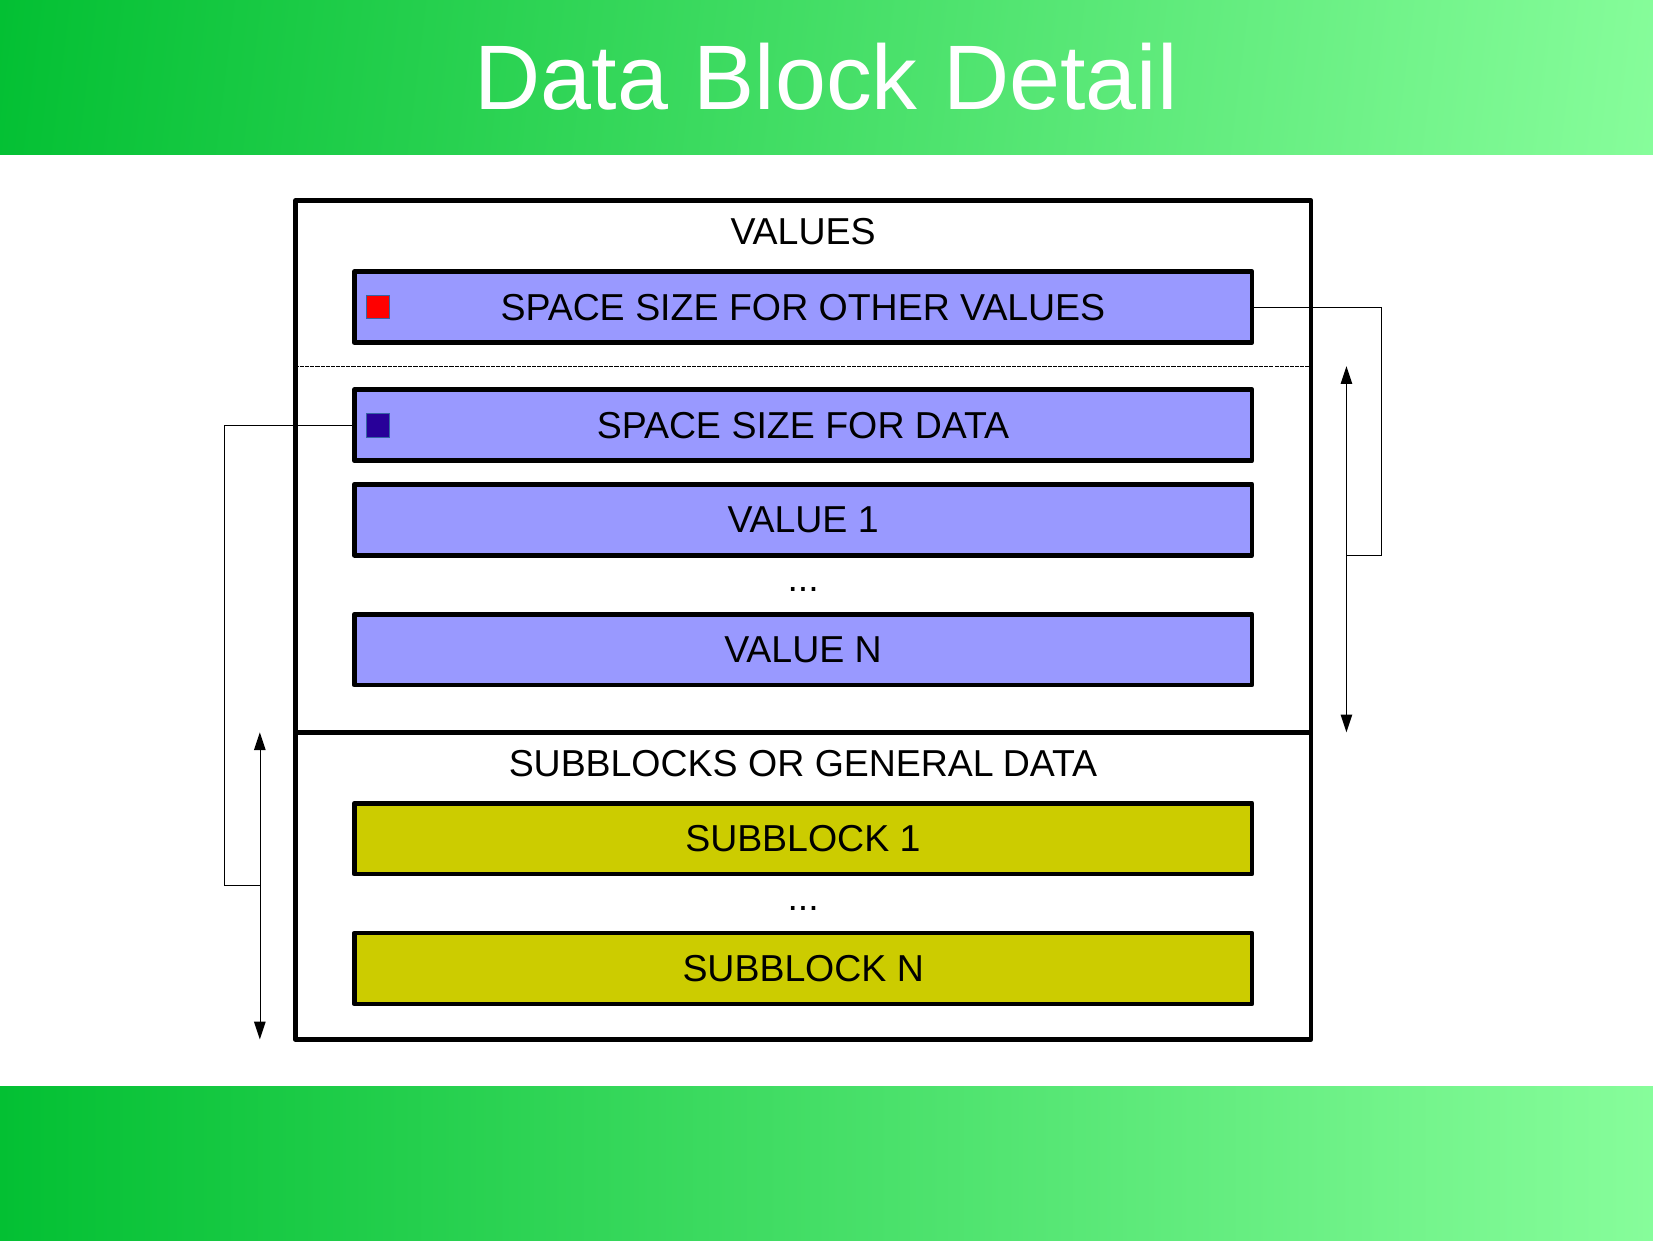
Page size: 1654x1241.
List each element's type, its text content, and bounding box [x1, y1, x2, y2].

text_box VALUES [295, 200, 1312, 732]
text_box SUBBLOCKS OR GENERAL DATA [295, 732, 1312, 1040]
text_box [366, 413, 390, 438]
text_box VALUE 1 [354, 484, 1252, 556]
text_box SUBBLOCK 1 [354, 803, 1252, 875]
text_box VALUE N [354, 614, 1252, 686]
text_box SPACE SIZE FOR OTHER VALUES [354, 271, 1252, 343]
text_box [366, 295, 390, 319]
title Data Block Detail [82, 25, 1571, 130]
text_box SUBBLOCK N [354, 933, 1252, 1004]
text_box SPACE SIZE FOR DATA [354, 389, 1252, 461]
